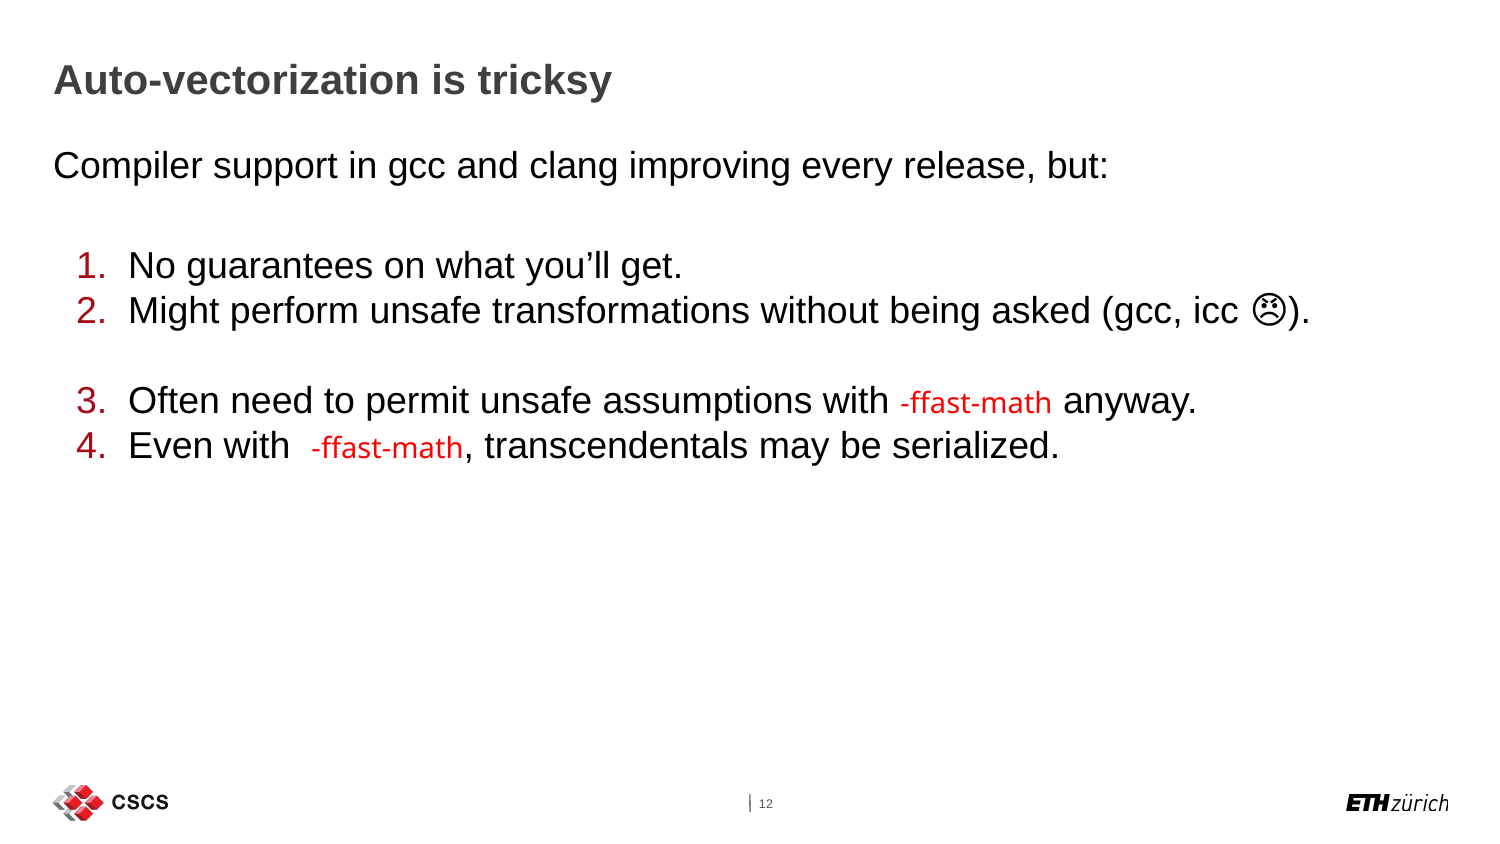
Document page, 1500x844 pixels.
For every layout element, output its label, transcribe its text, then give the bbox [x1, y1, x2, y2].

picture [43, 775, 177, 830]
list Compiler support in gcc and clang improving every release, but: No guarantees on what you’ll get. Might perform unsafe transformations without being asked (gcc, icc 😠). Often need to permit unsafe assumptions with -ffast-math anyway. Even with -ffast-math, transcendentals may be serialized. [53, 133, 1447, 767]
picture [1346, 794, 1448, 811]
title Auto-vectorization is tricksy [53, 5, 1447, 112]
slide_number <number> [750, 794, 798, 813]
